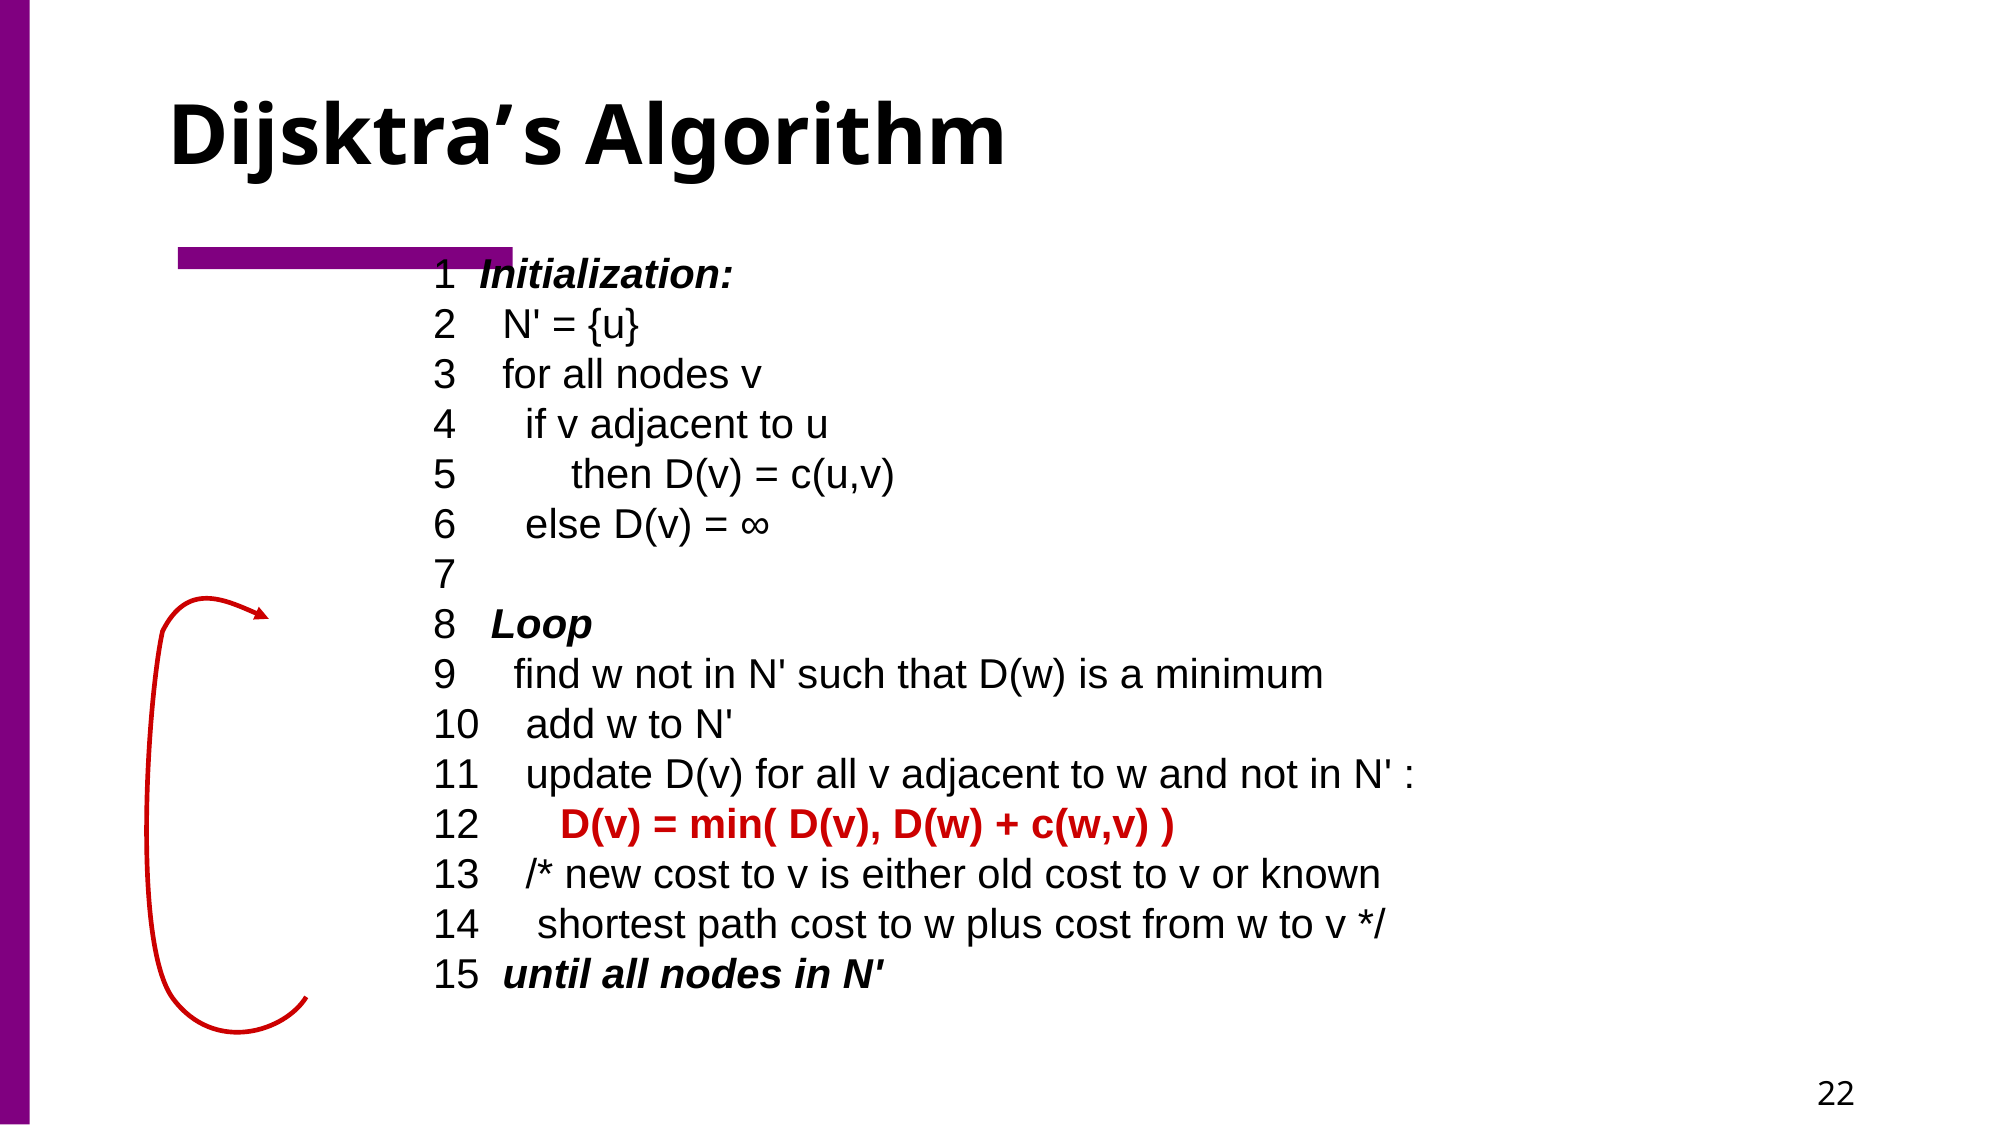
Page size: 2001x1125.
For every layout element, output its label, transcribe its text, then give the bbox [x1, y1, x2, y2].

text_box 1 Initialization: 2 N' = {u} 3 for all nodes v 4 if v adjacent to u 5 then D(v) = c(u,v) 6 else D(v) = ∞ 7 8 Loop 9 find w not in N' such that D(w) is a minimum 10 add w to N' 11 update D(v) for all v adjacent to w and not in N' : 12 D(v) = min( D(v), D(w) + c(w,v) ) 13 /* new cost to v is either old cost to v or known 14 shortest path cost to w plus cost from w to v */ 15 until all nodes in N' [418, 239, 1442, 1006]
title Dijsktra’s Algorithm [116, 37, 1817, 225]
